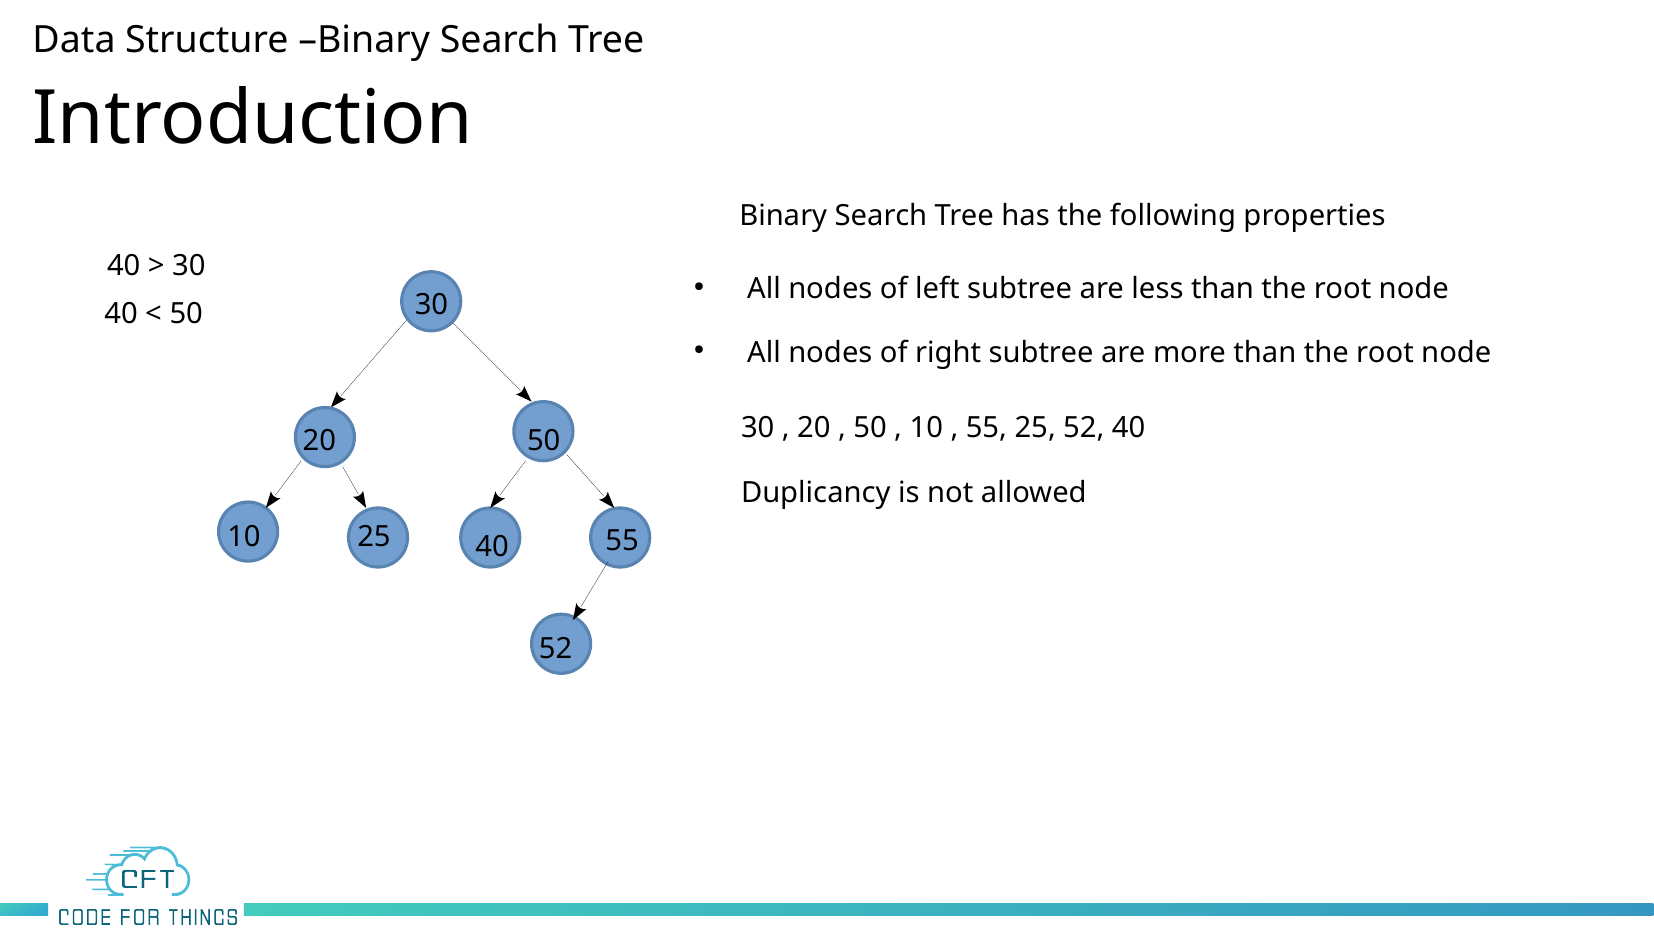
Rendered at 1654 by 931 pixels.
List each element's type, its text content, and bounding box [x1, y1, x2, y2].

text_box 25 [342, 507, 421, 558]
text_box [356, 558, 400, 568]
text_box [231, 502, 265, 507]
text_box 40 < 50 [89, 285, 237, 335]
text_box [543, 614, 573, 620]
text_box [547, 670, 575, 674]
text_box 10 [212, 507, 291, 558]
title Data Structure –Binary Search Tree Introduction [32, 12, 1184, 166]
text_box [307, 461, 343, 467]
text_box [413, 325, 449, 331]
text_box [521, 401, 565, 411]
text_box All nodes of left subtree are less than the root node All nodes of right subtree are more than the root node [661, 259, 1650, 368]
text_box 55 [590, 512, 669, 562]
text_box 40 [460, 517, 539, 567]
text_box [234, 558, 262, 562]
text_box [468, 507, 512, 517]
text_box [607, 562, 637, 568]
text_box 52 [524, 620, 603, 670]
text_box [311, 407, 339, 411]
text_box 30 [400, 275, 479, 325]
text_box [417, 271, 445, 275]
text_box 50 [512, 411, 591, 461]
text_box [605, 507, 636, 512]
text_box 20 [287, 411, 367, 461]
text_box Binary Search Tree has the following properties [653, 177, 1642, 237]
text_box 40 > 30 [92, 236, 240, 286]
text_box Duplicancy is not allowed [726, 454, 1205, 514]
picture [59, 846, 237, 925]
text_box 30 , 20 , 50 , 10 , 55, 25, 52, 40 [726, 390, 1252, 449]
